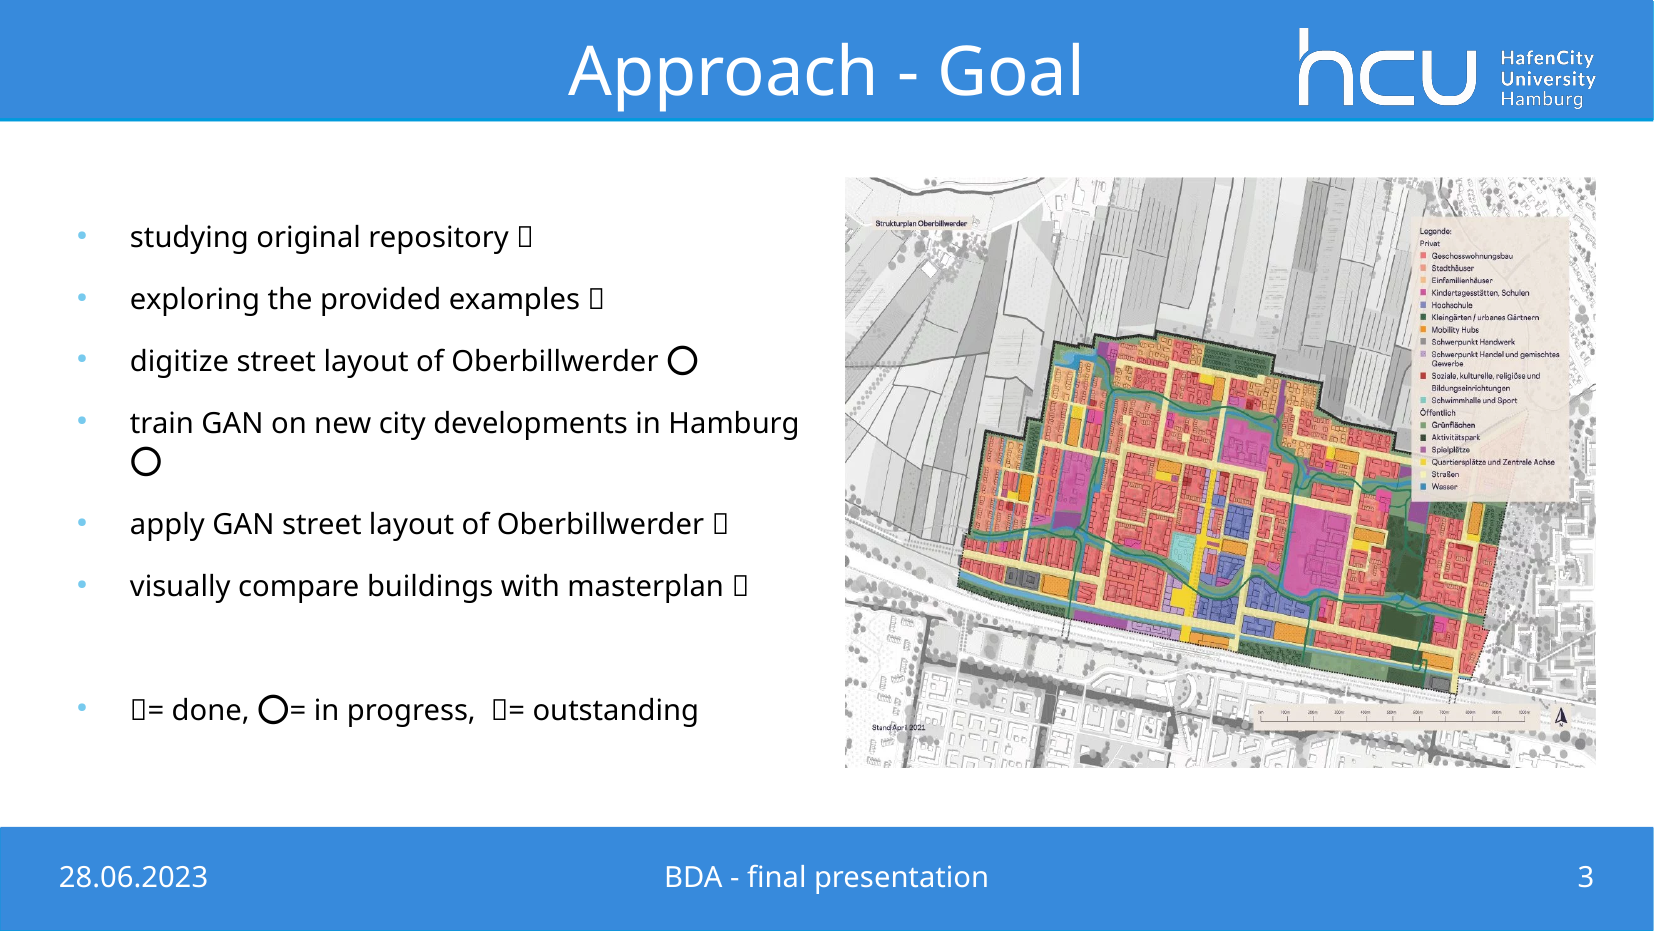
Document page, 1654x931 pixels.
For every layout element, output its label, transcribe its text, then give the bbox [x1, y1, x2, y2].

picture [845, 177, 1596, 768]
picture [1299, 1, 1654, 117]
list studying original repository ✅ exploring the provided examples ✅ digitize street layout of Oberbillwerder ⭕ train GAN on new city developments in Hamburg ⭕ apply GAN street layout of Oberbillwerder ❌ visually compare buildings with masterplan ❌ ✅= done, ⭕= in progress, ❌= outstanding [59, 177, 809, 768]
title Approach - Goal [59, 27, 1595, 111]
